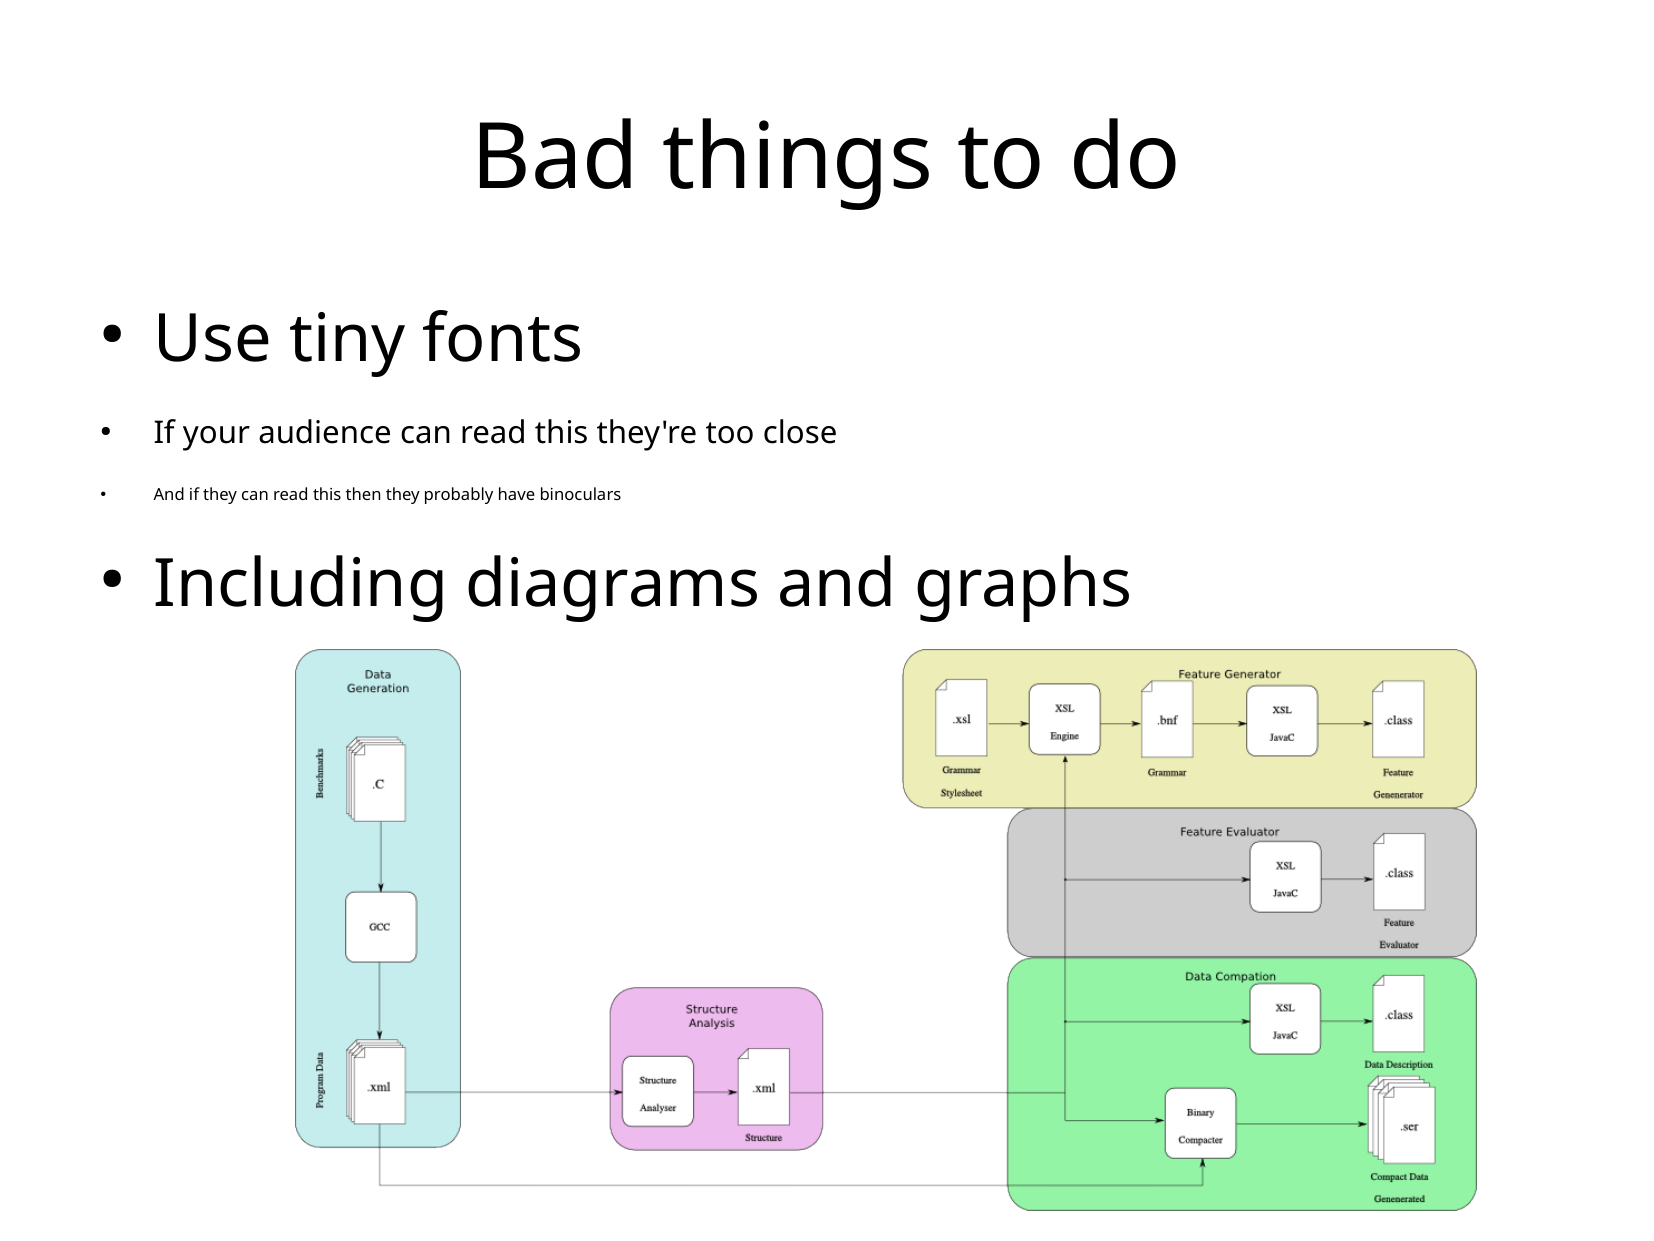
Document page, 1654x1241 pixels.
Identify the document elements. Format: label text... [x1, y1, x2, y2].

list Use tiny fonts If your audience can read this they're too close And if they can read this then they probably have binoculars Including diagrams and graphs [82, 290, 1571, 1109]
picture [295, 649, 1477, 1211]
title Bad things to do [82, 56, 1571, 250]
